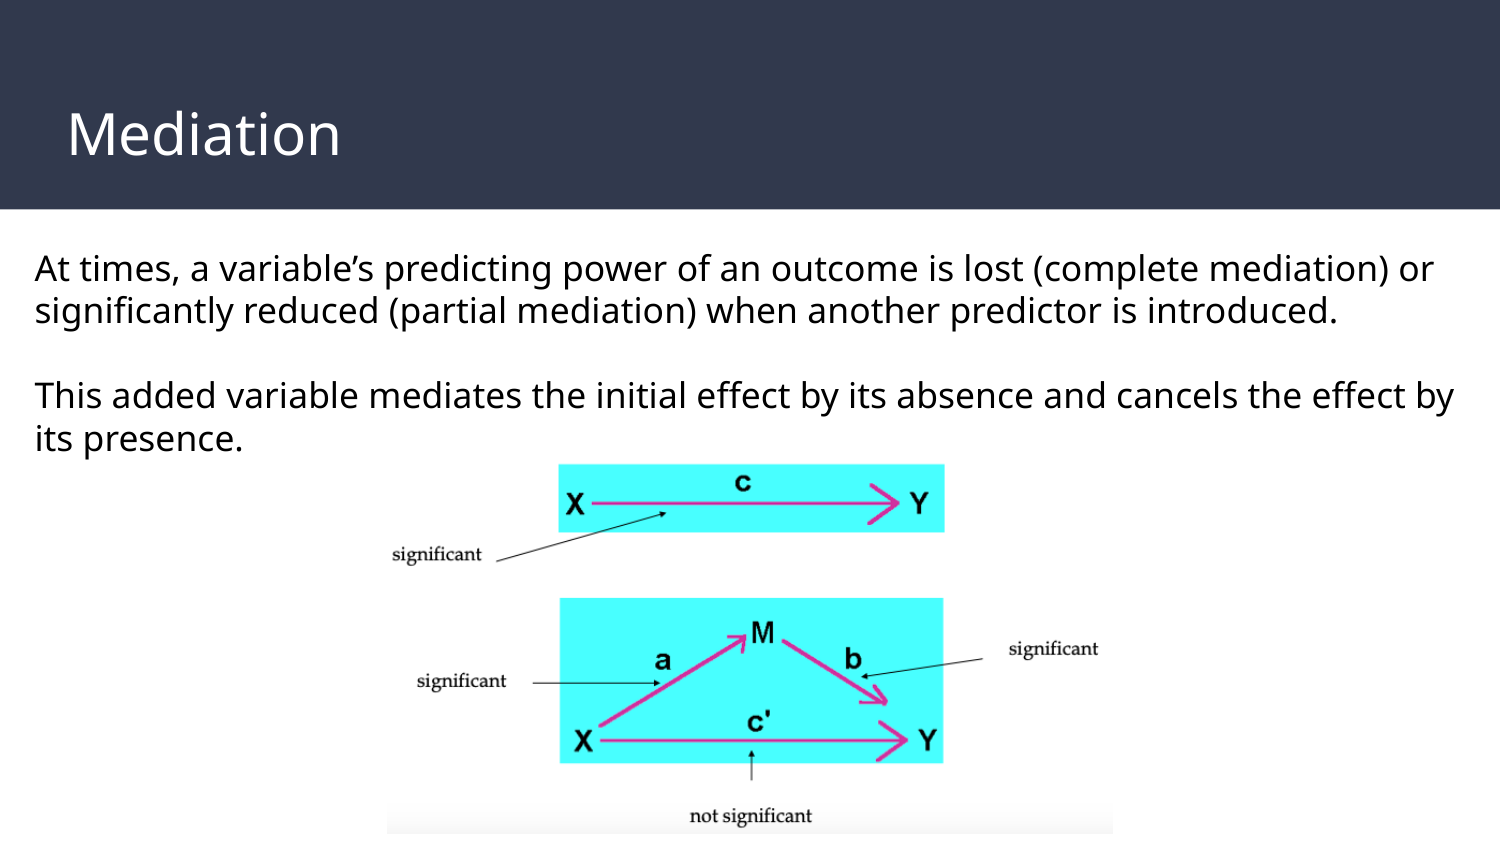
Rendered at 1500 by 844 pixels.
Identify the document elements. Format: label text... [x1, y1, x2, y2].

title Mediation [51, 82, 1449, 185]
text_box At times, a variable’s predicting power of an outcome is lost (complete mediation) or significantly reduced (partial mediation) when another predictor is introduced. This added variable mediates the initial effect by its absence and cancels the effect by its presence. [19, 231, 1477, 521]
picture [387, 452, 1113, 835]
